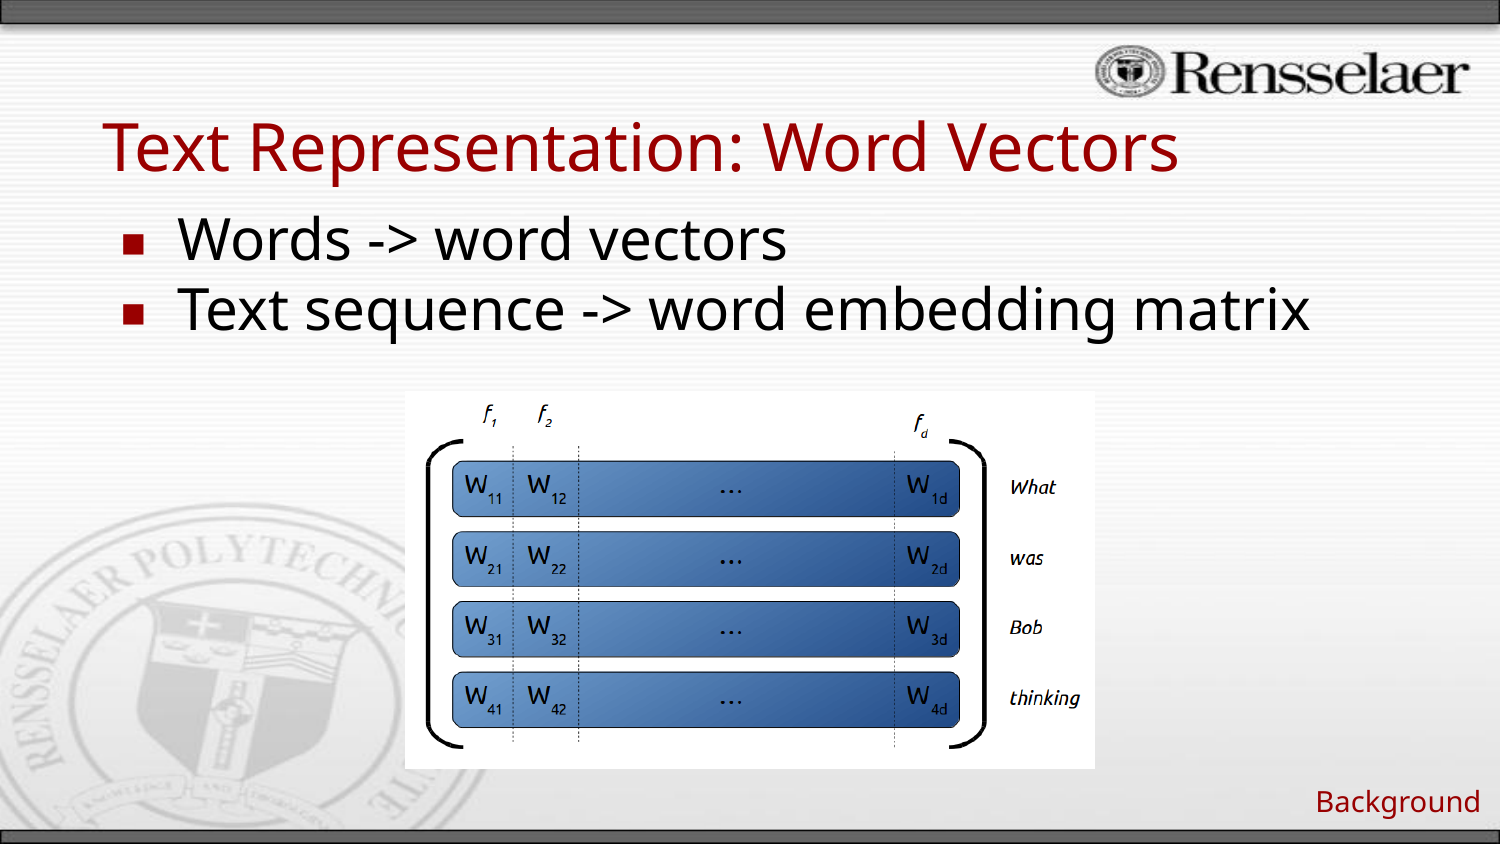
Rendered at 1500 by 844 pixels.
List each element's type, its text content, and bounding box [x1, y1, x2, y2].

picture [0, 0, 1500, 844]
text_box Background [1296, 768, 1500, 816]
title Text Representation: Word Vectors [87, 102, 1413, 188]
list Words -> word vectors Text sequence -> word embedding matrix [87, 187, 1369, 769]
